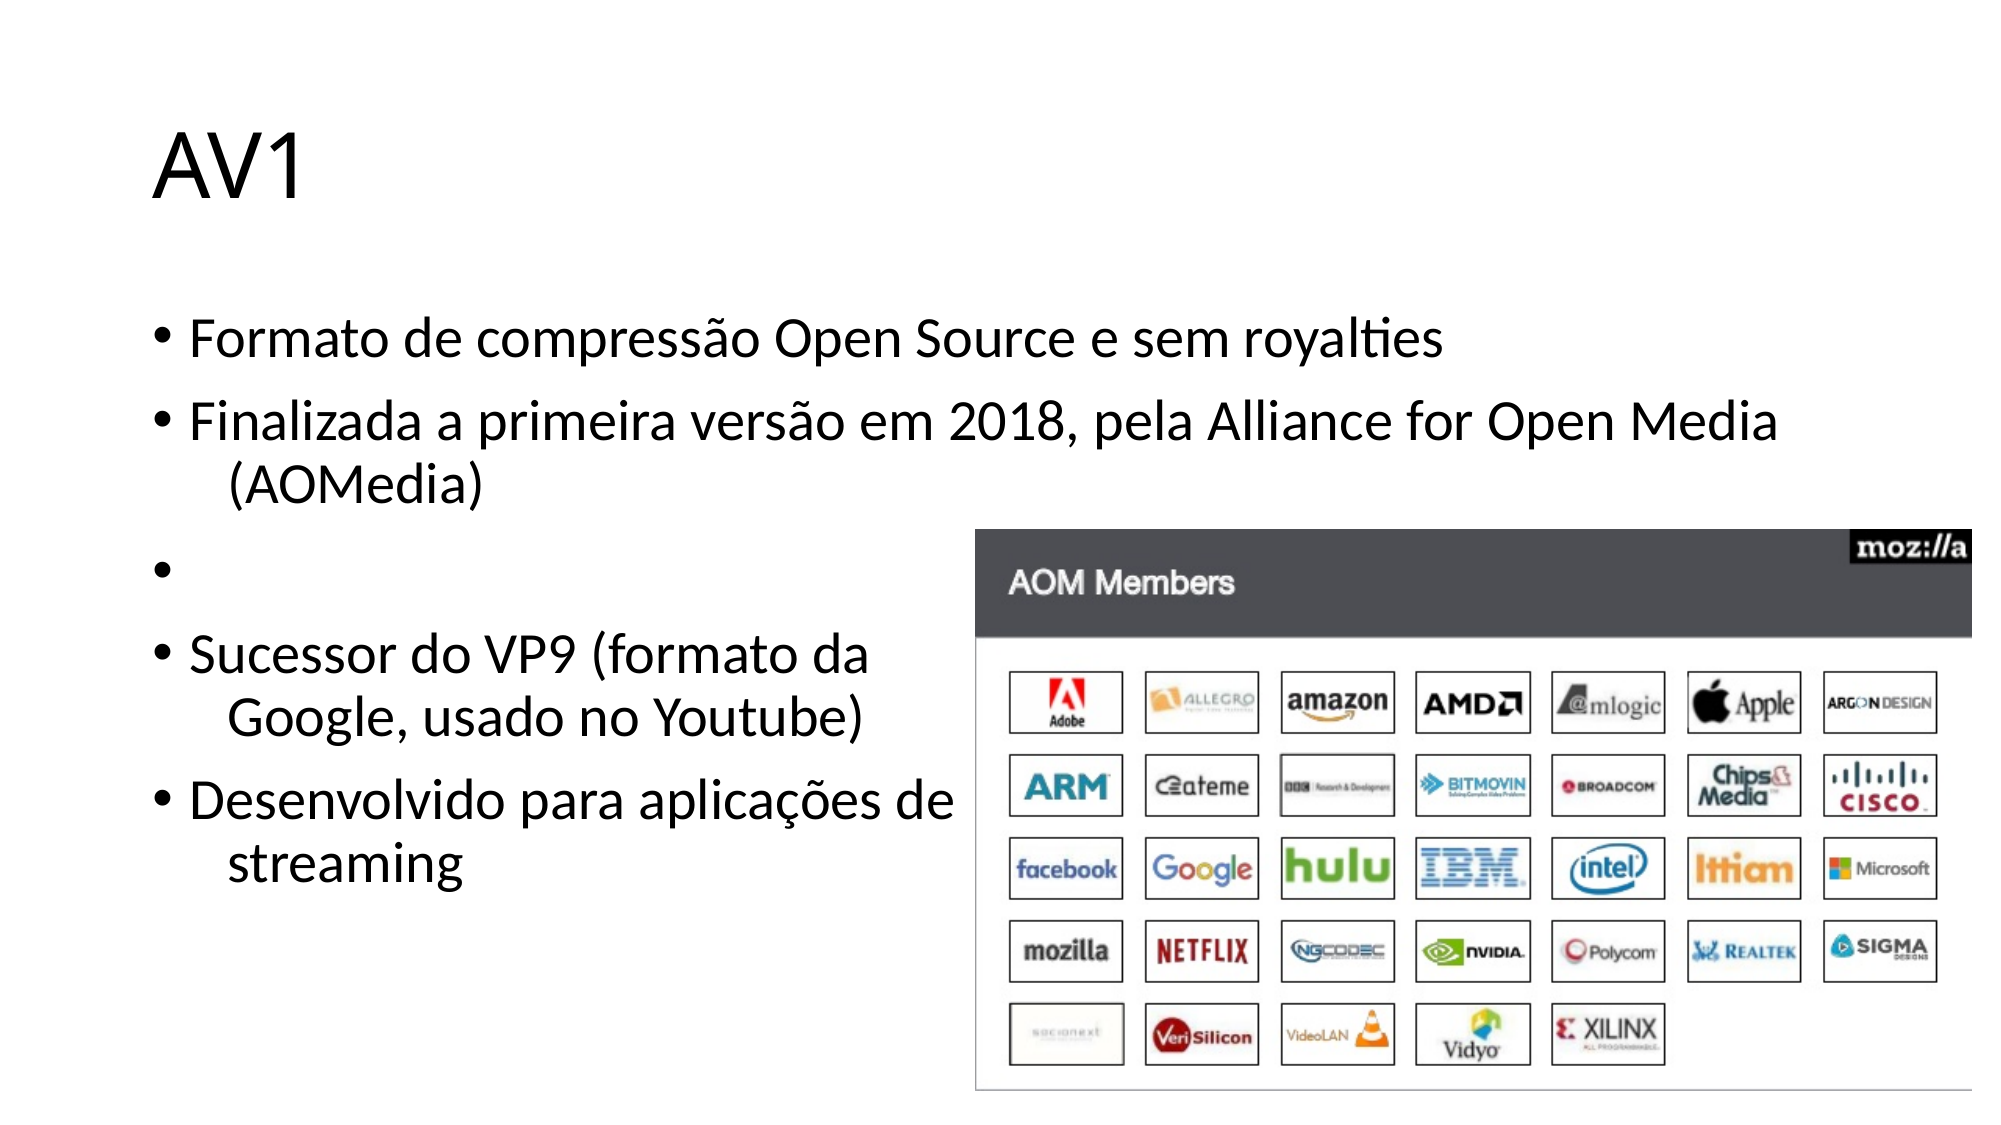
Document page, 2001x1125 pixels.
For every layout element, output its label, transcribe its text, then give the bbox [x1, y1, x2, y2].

picture [975, 529, 1972, 1091]
list Formato de compressão Open Source e sem royalties Finalizada a primeira versão em 2018, pela Alliance for Open Media (AOMedia) Sucessor do VP9 (formato da Google, usado no Youtube) Desenvolvido para aplicações de streaming [137, 299, 1863, 1014]
title AV1 [137, 59, 1863, 278]
